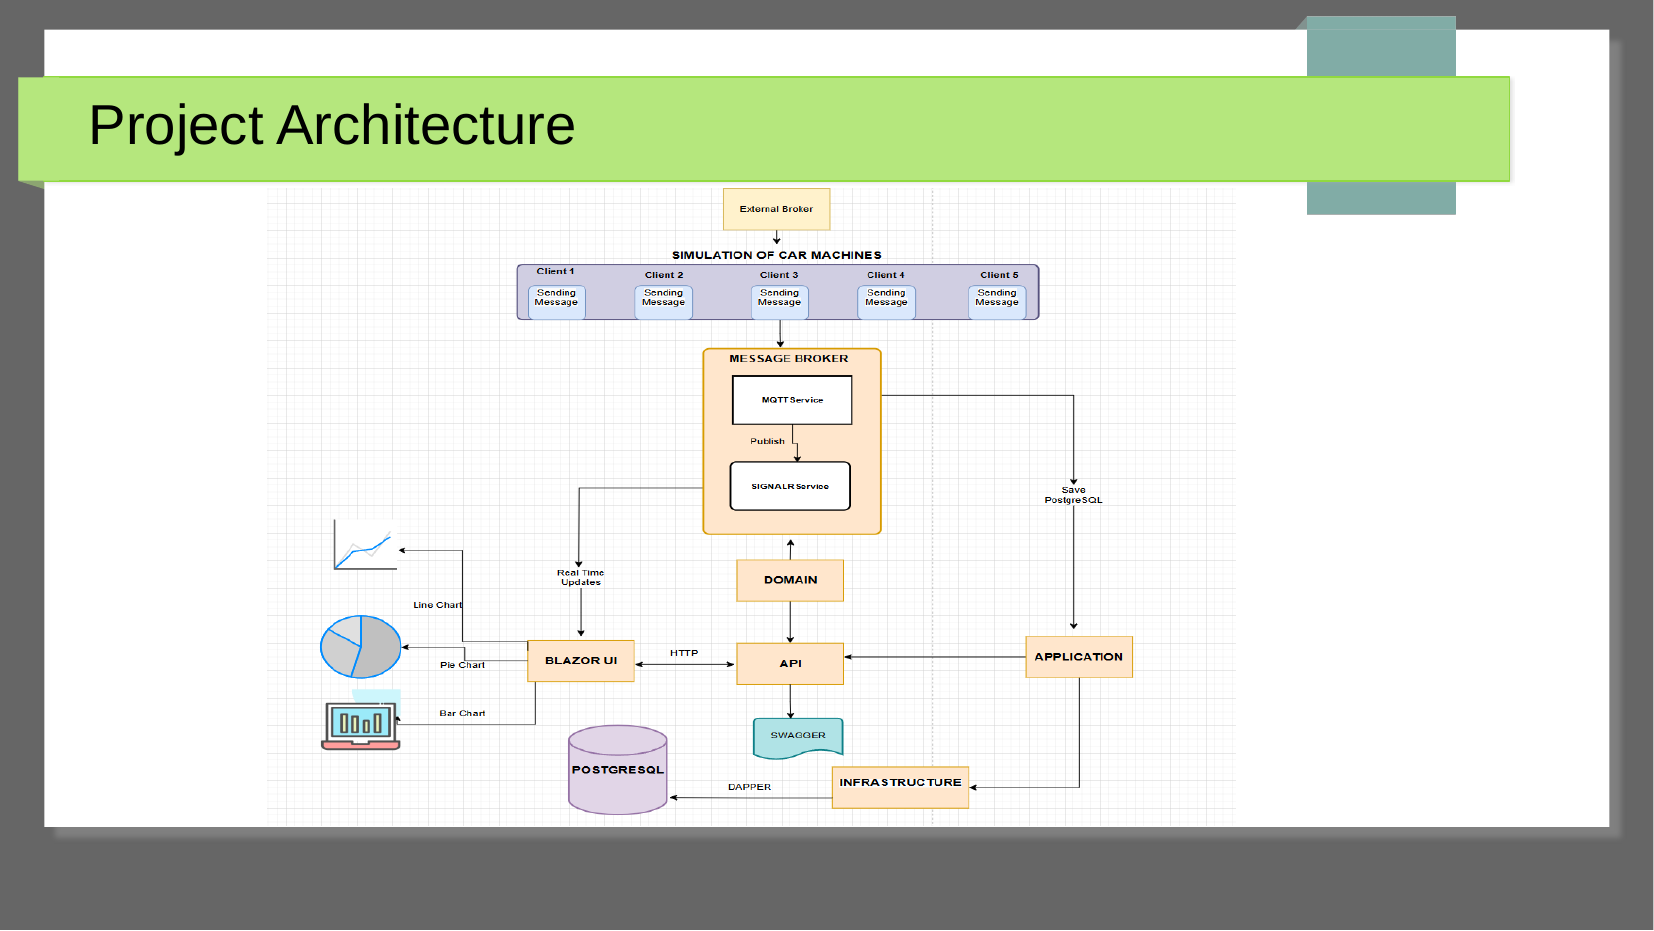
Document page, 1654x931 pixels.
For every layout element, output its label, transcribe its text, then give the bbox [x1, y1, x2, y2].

picture [267, 188, 1236, 826]
title Project Architecture [88, 73, 1506, 178]
